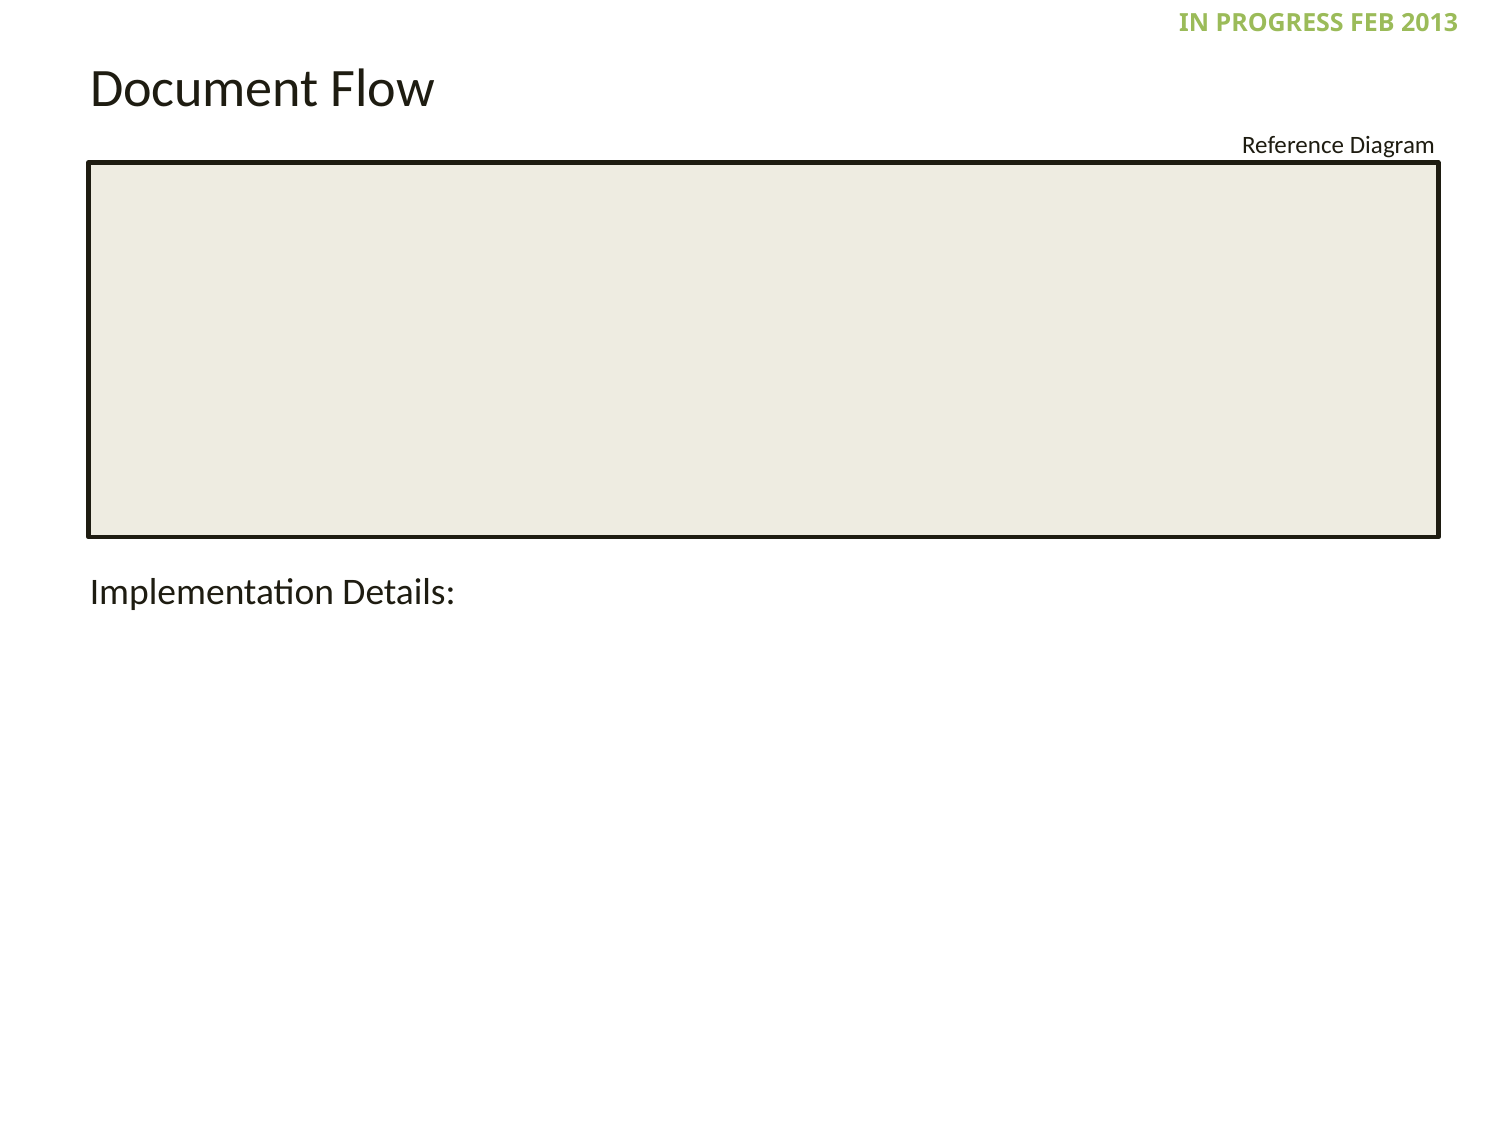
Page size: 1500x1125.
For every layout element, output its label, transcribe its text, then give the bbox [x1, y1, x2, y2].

text_box Reference Diagram [1213, 121, 1450, 167]
text_box IN PROGRESS FEB 2013 [1164, 0, 1474, 44]
text_box [88, 162, 1439, 538]
text_box Implementation Details: [74, 559, 574, 620]
title Document Flow [75, 45, 1439, 125]
